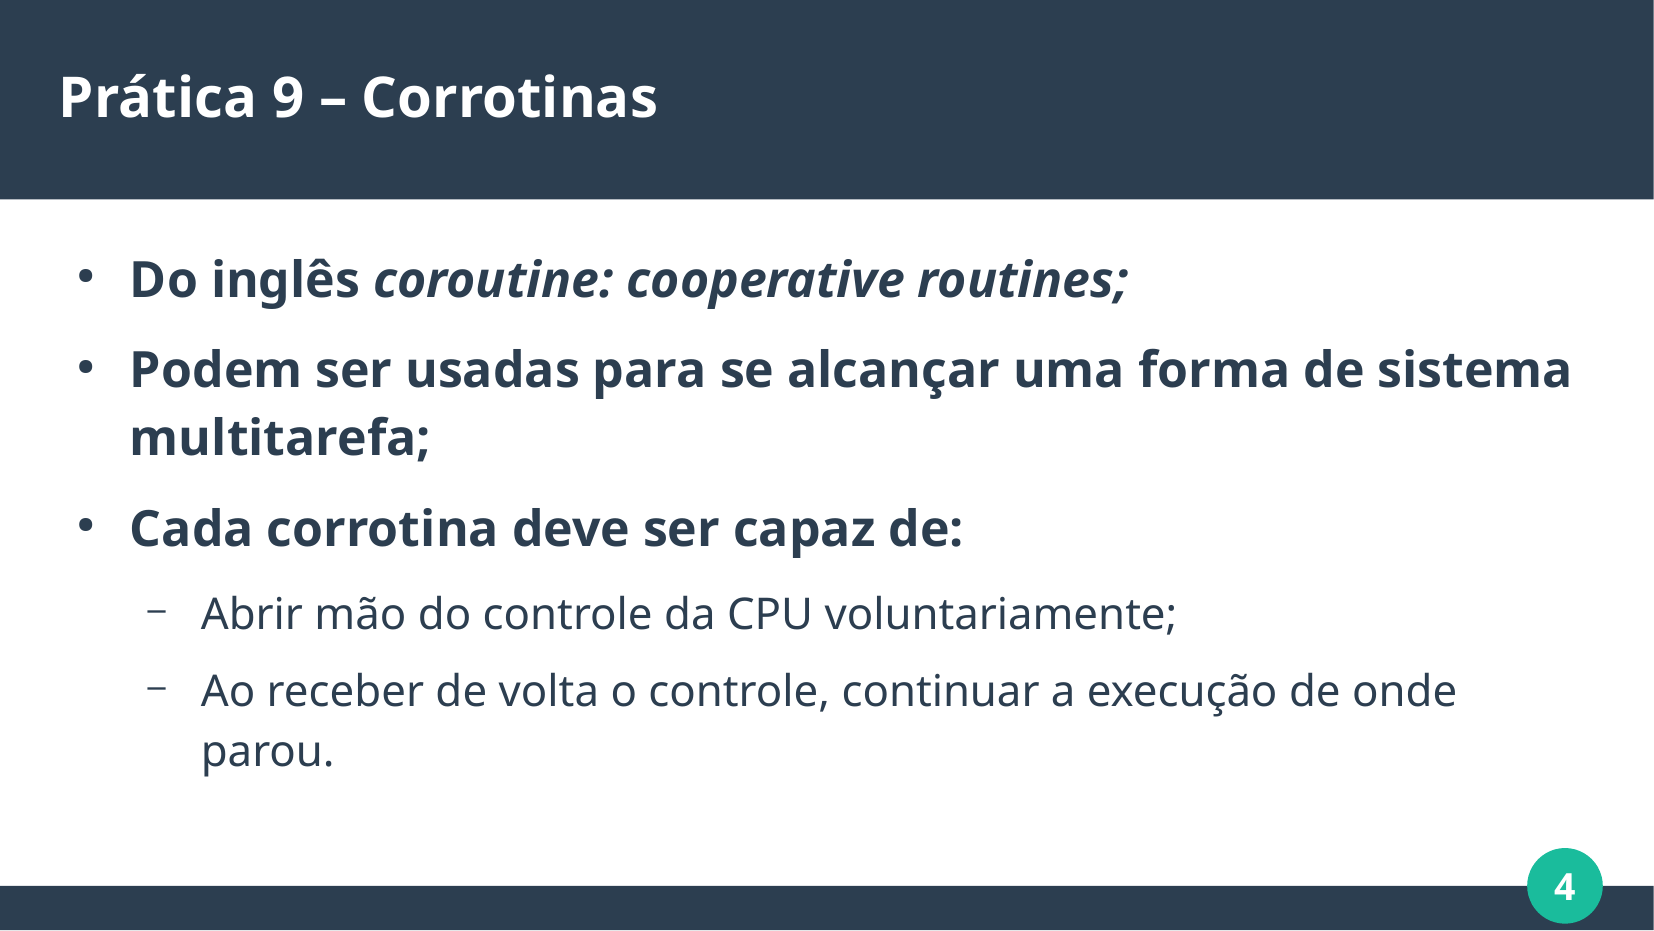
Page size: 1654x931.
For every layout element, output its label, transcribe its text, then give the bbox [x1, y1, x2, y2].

title Prática 9 – Corrotinas [59, 37, 1595, 155]
list Do inglês coroutine: cooperative routines; Podem ser usadas para se alcançar uma forma de sistema multitarefa; Cada corrotina deve ser capaz de: Abrir mão do controle da CPU voluntariamente; Ao receber de volta o controle, continuar a execução de onde parou. [59, 243, 1595, 864]
